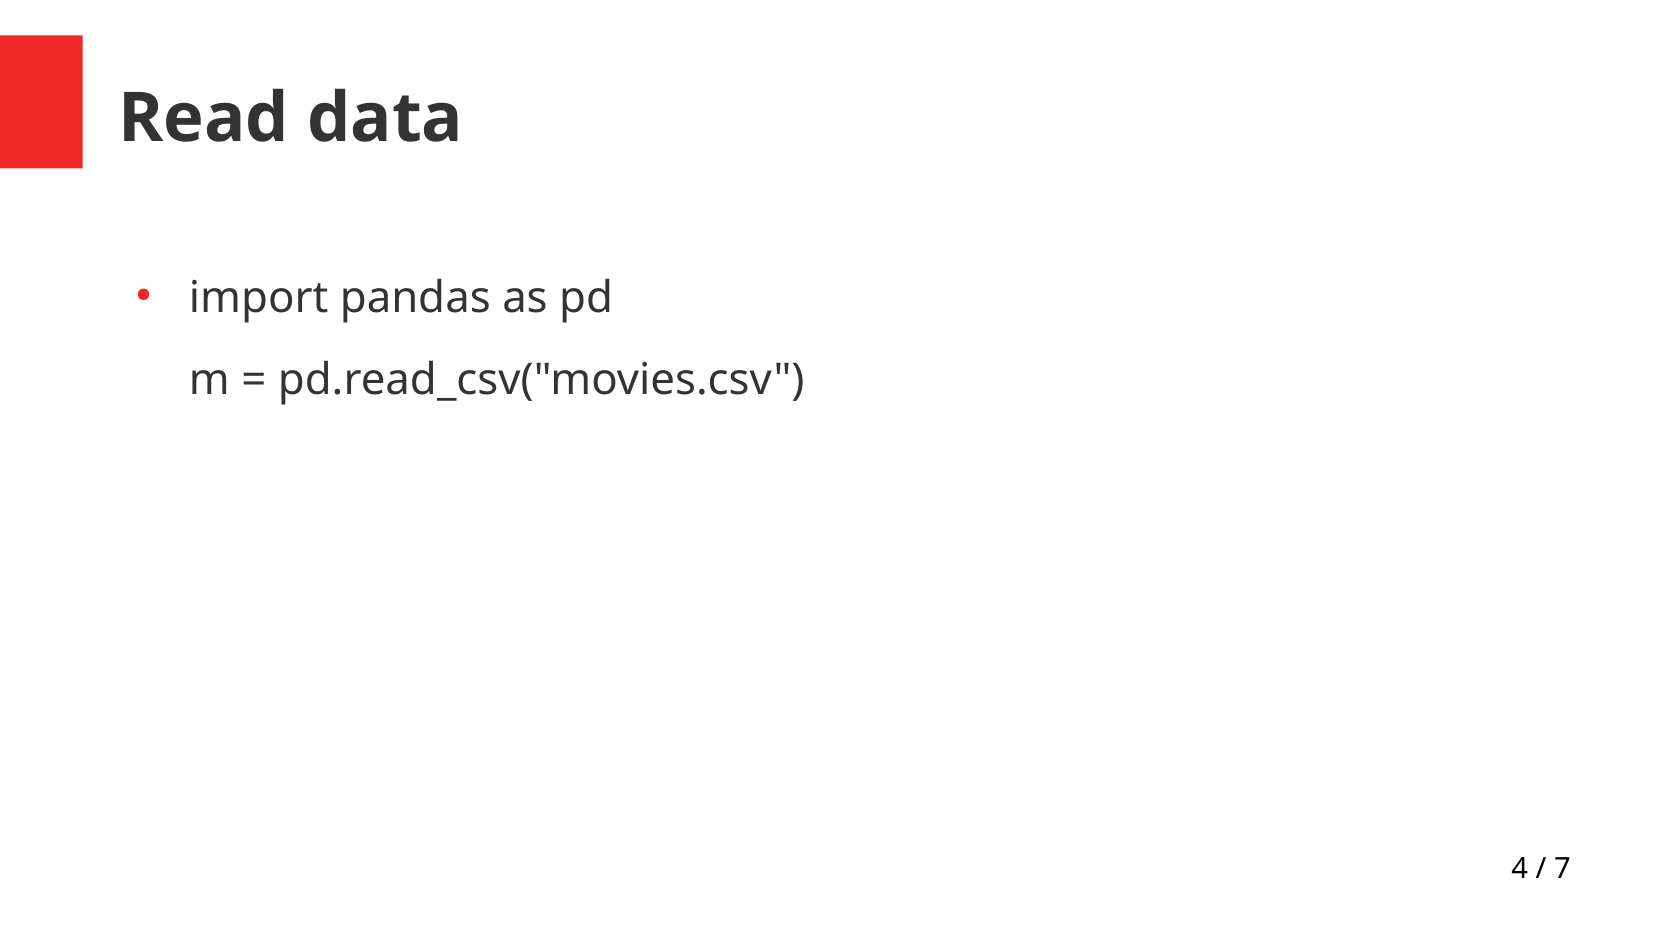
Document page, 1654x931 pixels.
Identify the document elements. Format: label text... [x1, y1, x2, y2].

title Read data [118, 37, 1571, 193]
list import pandas as pd m = pd.read_csv("movies.csv") [118, 265, 1536, 806]
